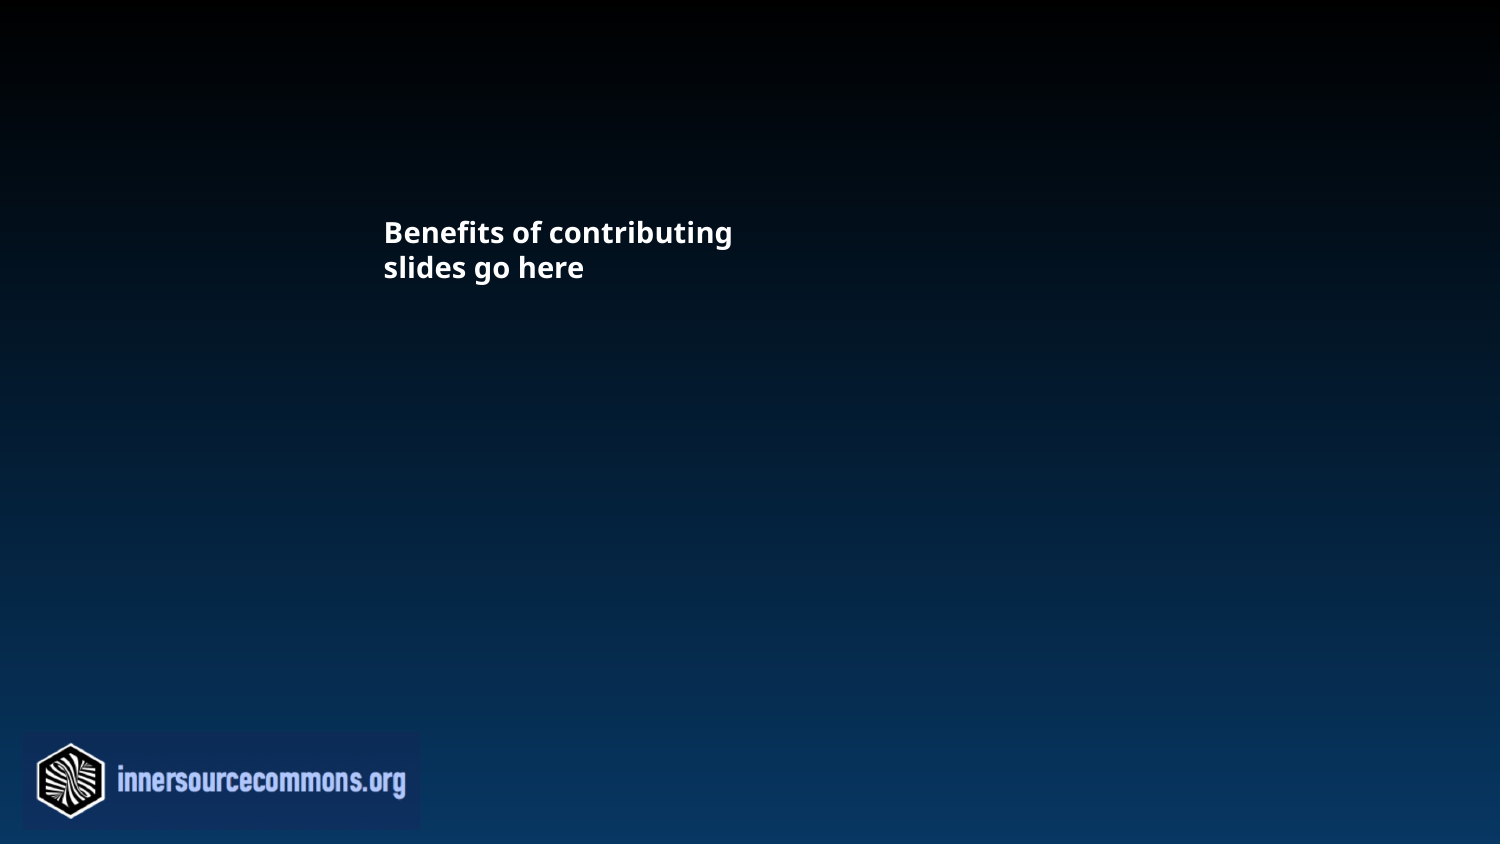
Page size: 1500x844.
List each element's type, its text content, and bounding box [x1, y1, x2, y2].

picture [23, 732, 420, 830]
text_box Benefits of contributing slides go here [368, 199, 835, 254]
